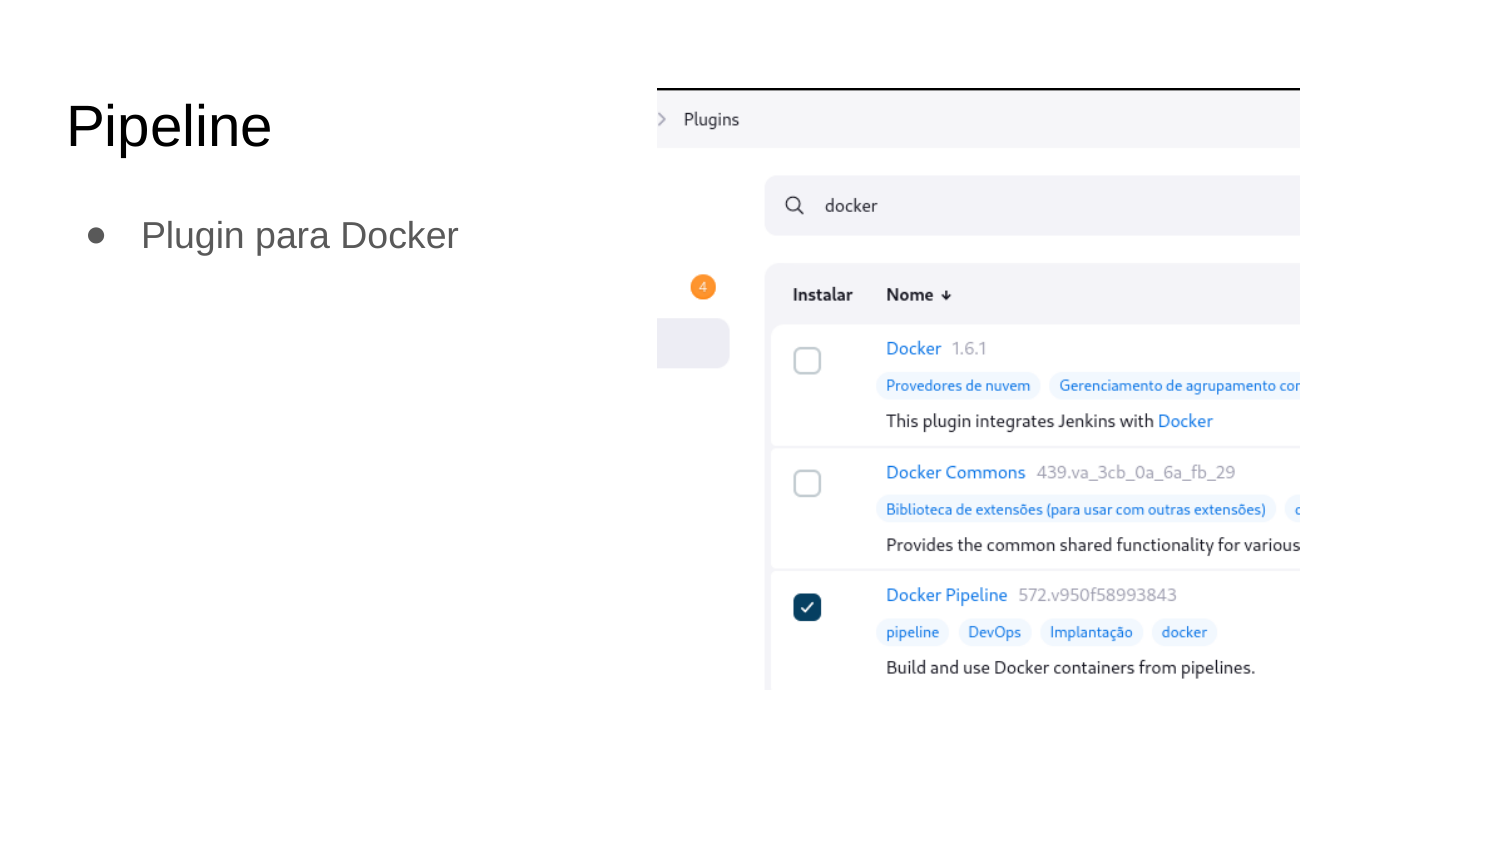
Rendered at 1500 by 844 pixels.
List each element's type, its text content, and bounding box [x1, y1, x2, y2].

picture [657, 88, 1300, 690]
list Plugin para Docker [51, 189, 1489, 750]
title Pipeline [51, 72, 1449, 167]
